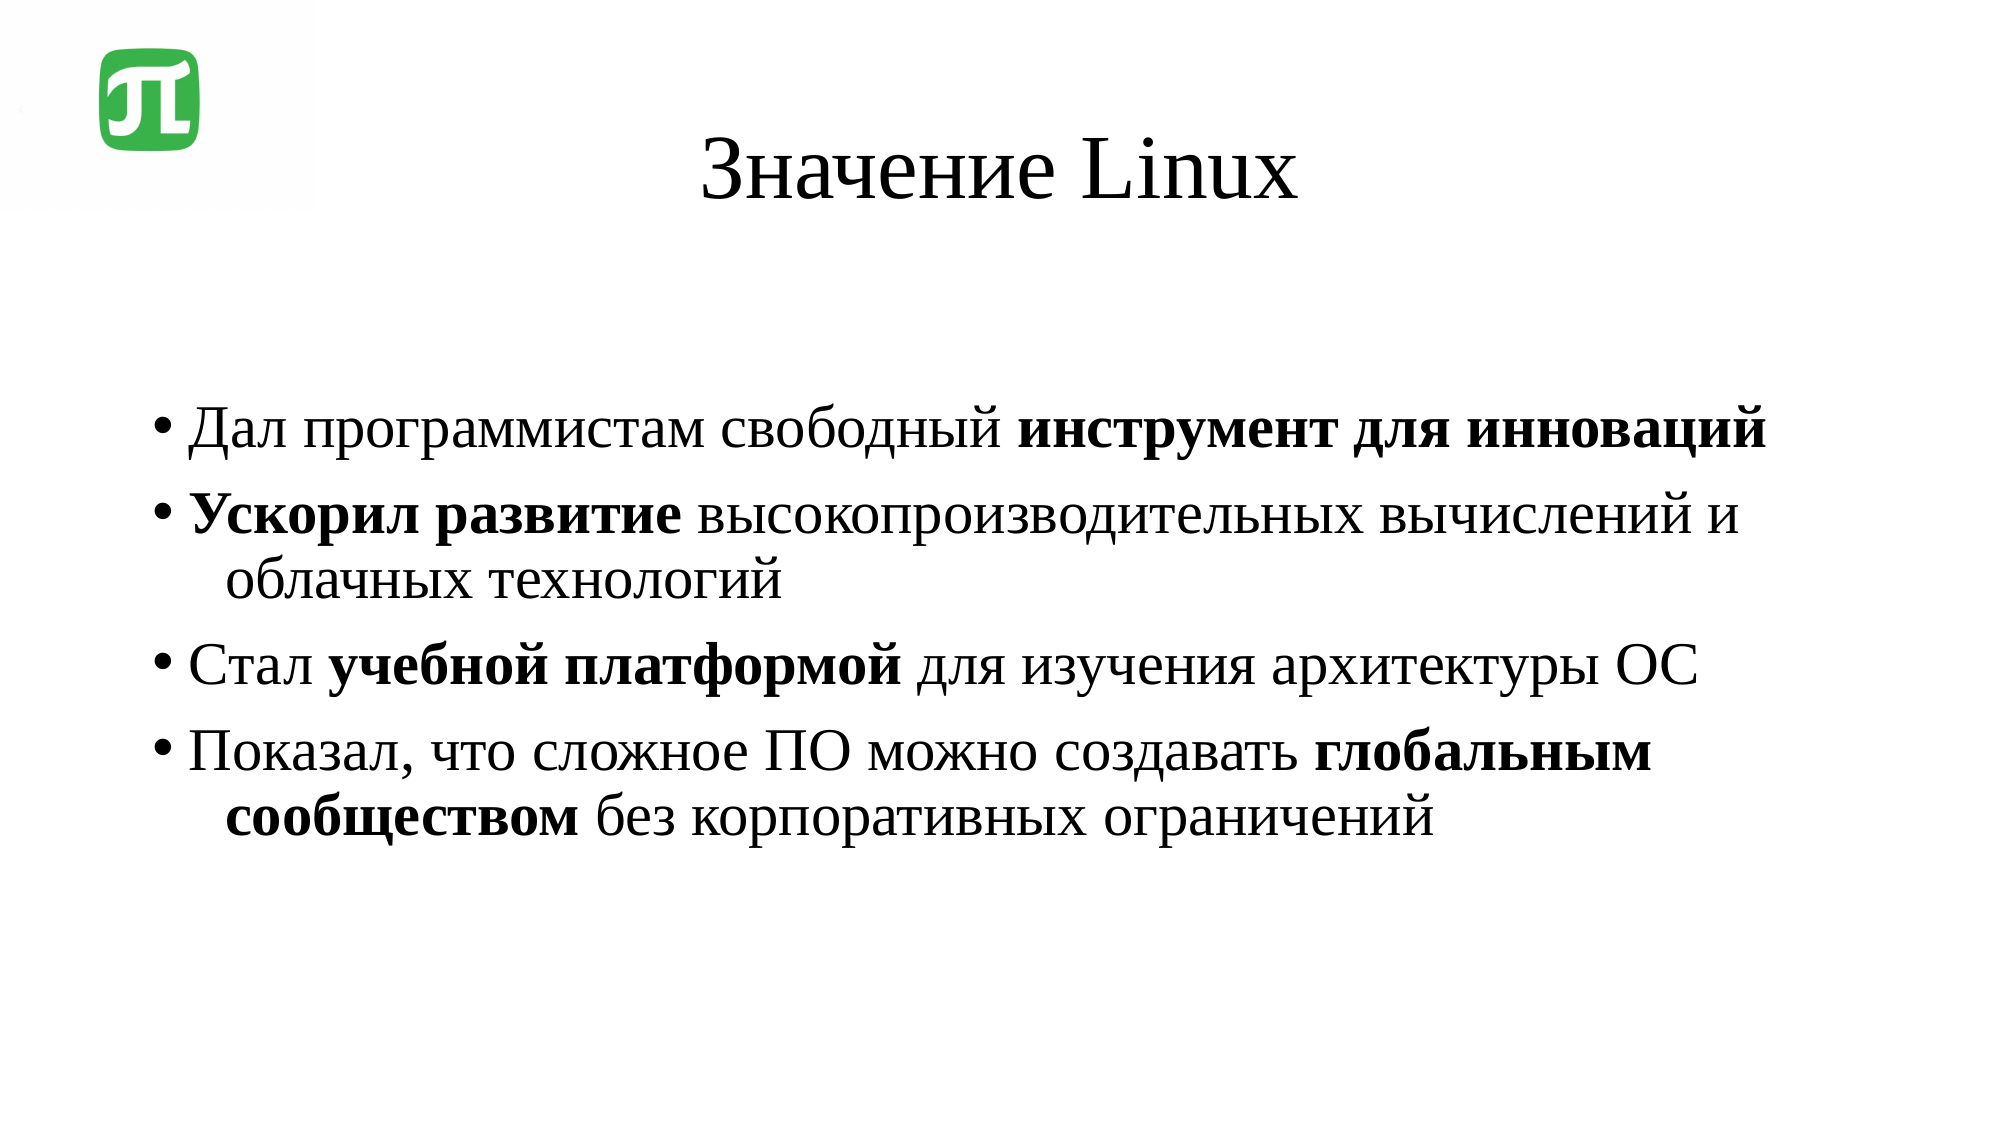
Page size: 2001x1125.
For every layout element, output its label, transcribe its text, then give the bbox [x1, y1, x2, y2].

picture [0, 0, 315, 211]
title Значение Linux [137, 59, 1863, 278]
list Дал программистам свободный инструмент для инноваций Ускорил развитие высокопроизводительных вычислений и облачных технологий Стал учебной платформой для изучения архитектуры ОС Показал, что сложное ПО можно создавать глобальным сообществом без корпоративных ограничений [137, 388, 1863, 857]
